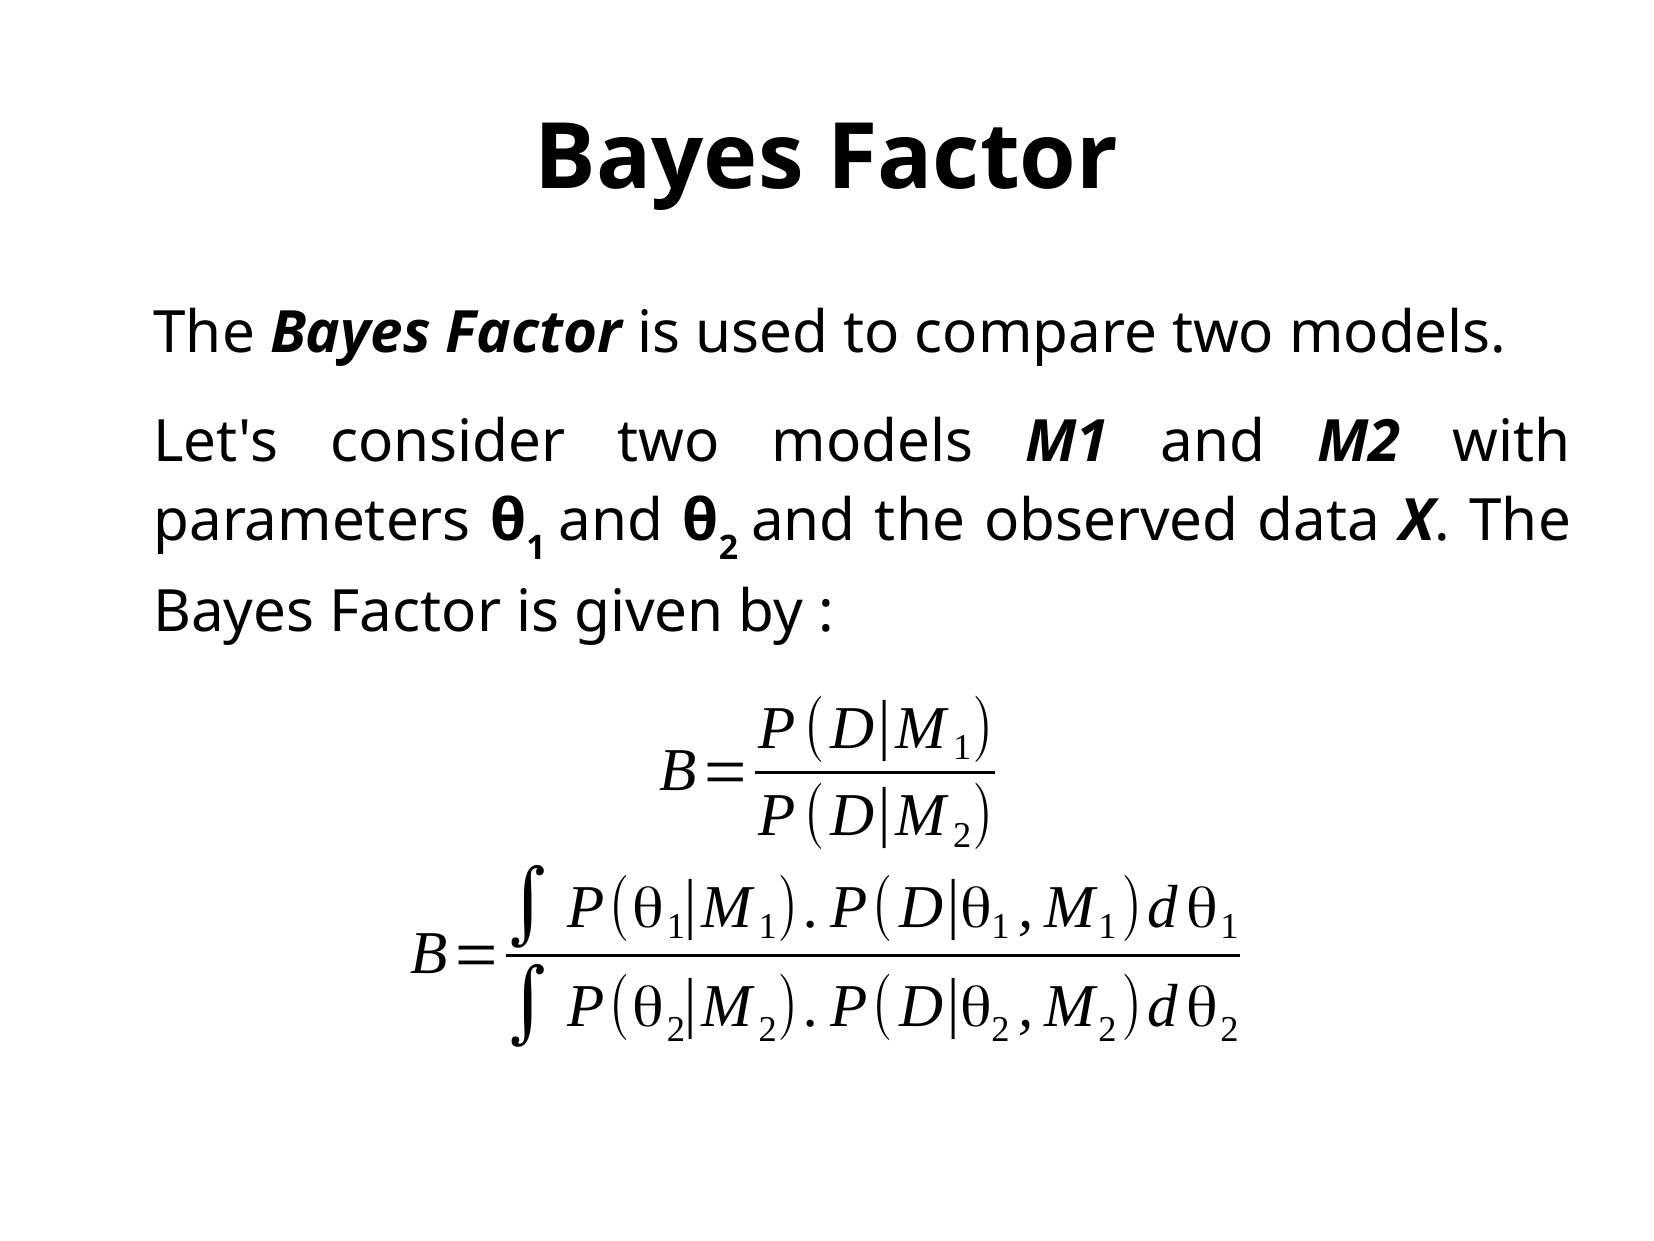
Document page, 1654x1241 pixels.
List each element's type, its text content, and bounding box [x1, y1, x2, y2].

list The Bayes Factor is used to compare two models. Let's consider two models M1 and M2 with parameters θ1 and θ2 and the observed data X. The Bayes Factor is given by : [82, 290, 1571, 1010]
chart [395, 690, 1259, 1051]
title Bayes Factor [82, 49, 1571, 257]
